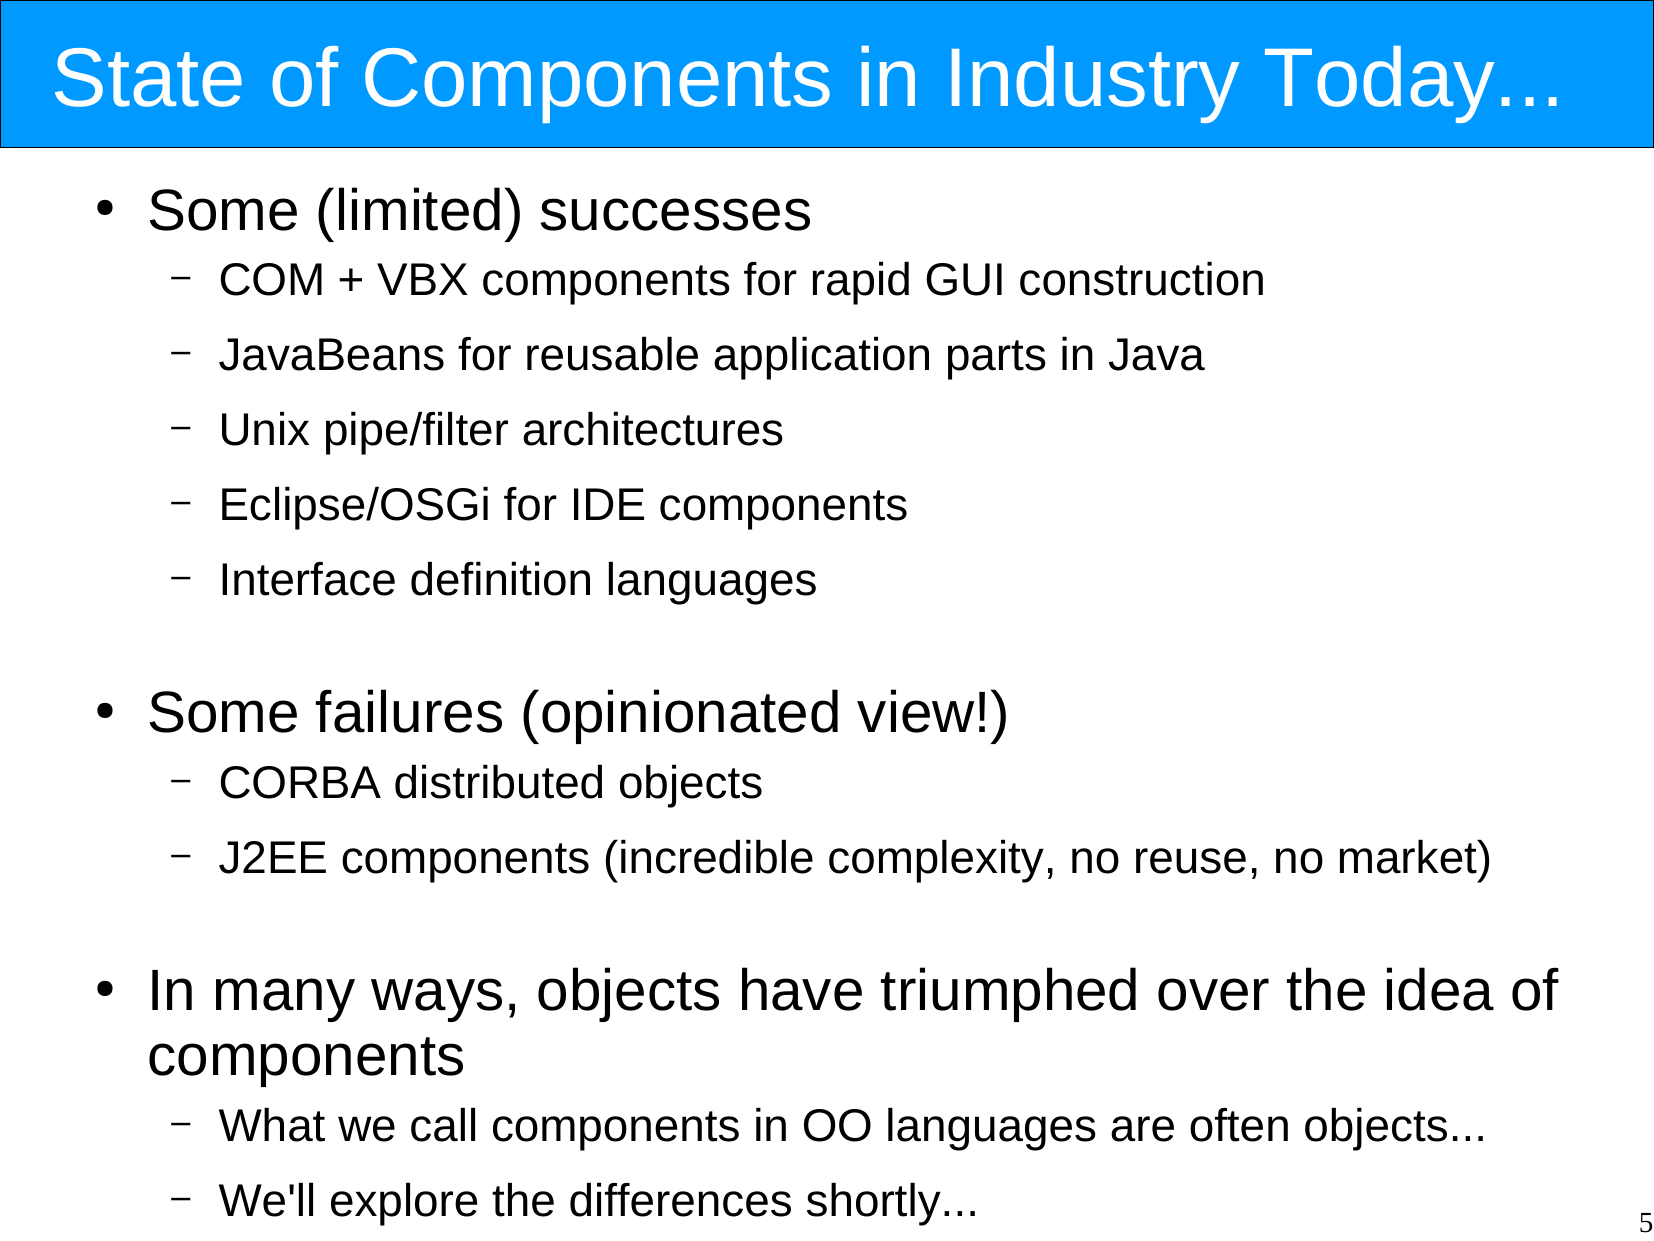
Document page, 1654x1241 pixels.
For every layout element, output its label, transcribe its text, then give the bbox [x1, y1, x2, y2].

title State of Components in Industry Today... [29, 21, 1625, 135]
list Some (limited) successes COM + VBX components for rapid GUI construction JavaBeans for reusable application parts in Java Unix pipe/filter architectures Eclipse/OSGi for IDE components Interface definition languages Some failures (opinionated view!) CORBA distributed objects J2EE components (incredible complexity, no reuse, no market) In many ways, objects have triumphed over the idea of components What we call components in OO languages are often objects... We'll explore the differences shortly... [76, 177, 1565, 1227]
